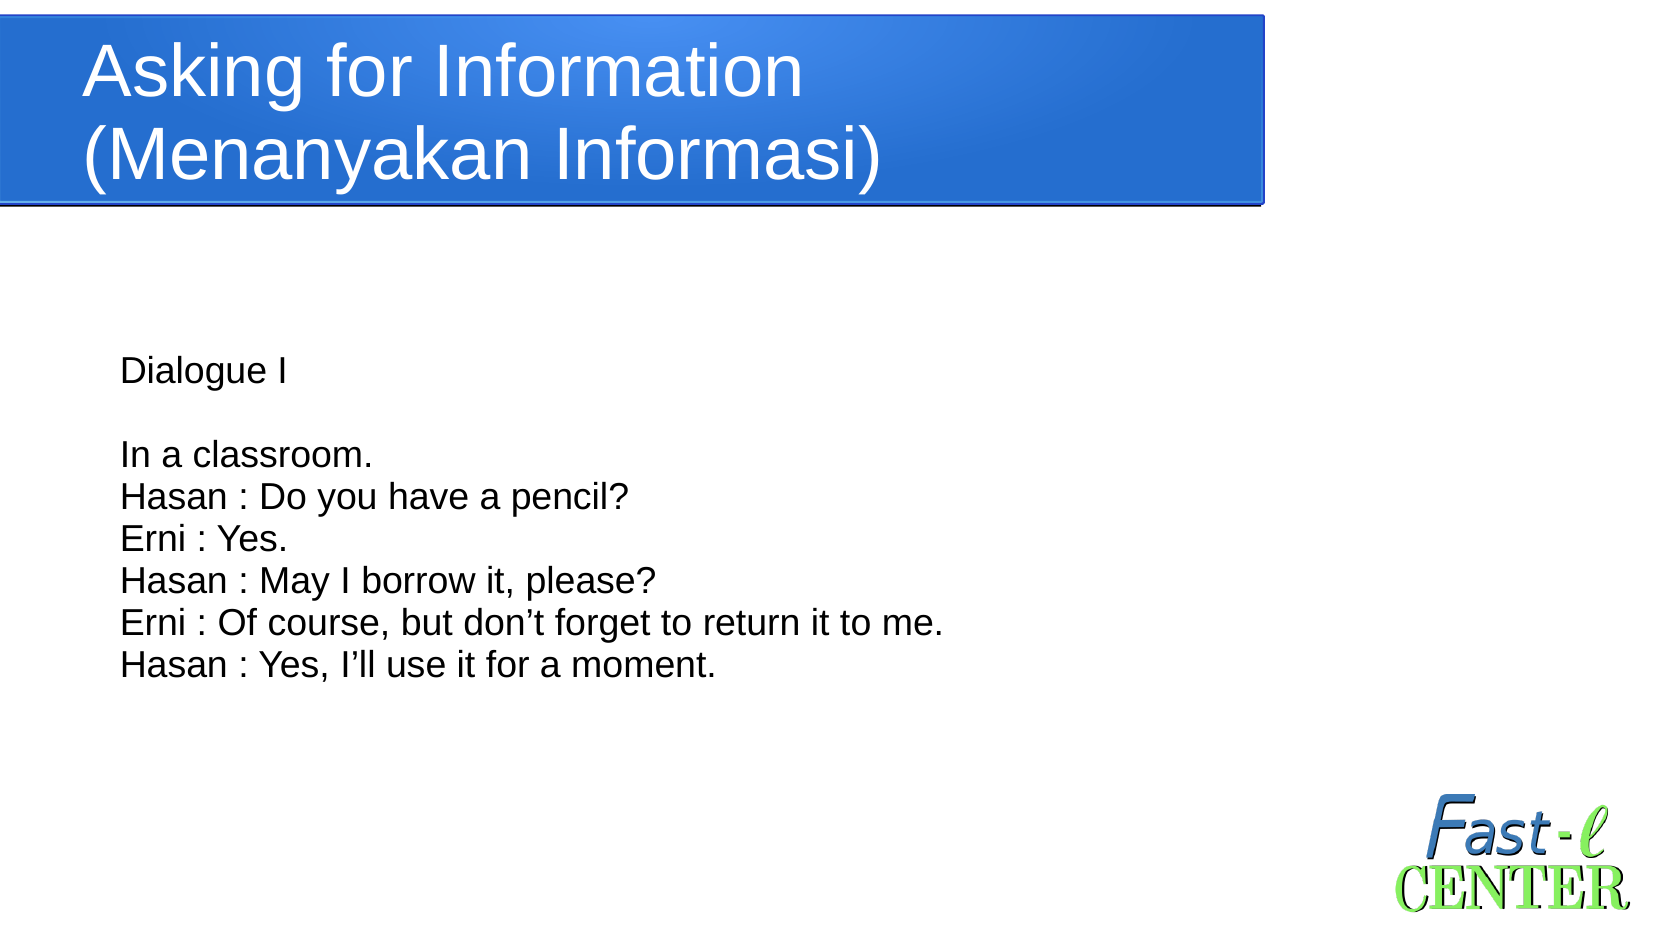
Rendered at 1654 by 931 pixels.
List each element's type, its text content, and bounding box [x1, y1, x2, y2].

picture [1395, 794, 1631, 916]
title Asking for Information (Menanyakan Informasi) [82, 29, 1235, 196]
text_box Dialogue I In a classroom. Hasan : Do you have a pencil? Erni : Yes. Hasan : May I borrow it, please? Erni : Of course, but don’t forget to return it to me. Hasan : Yes, I’ll use it for a moment. [105, 300, 960, 735]
